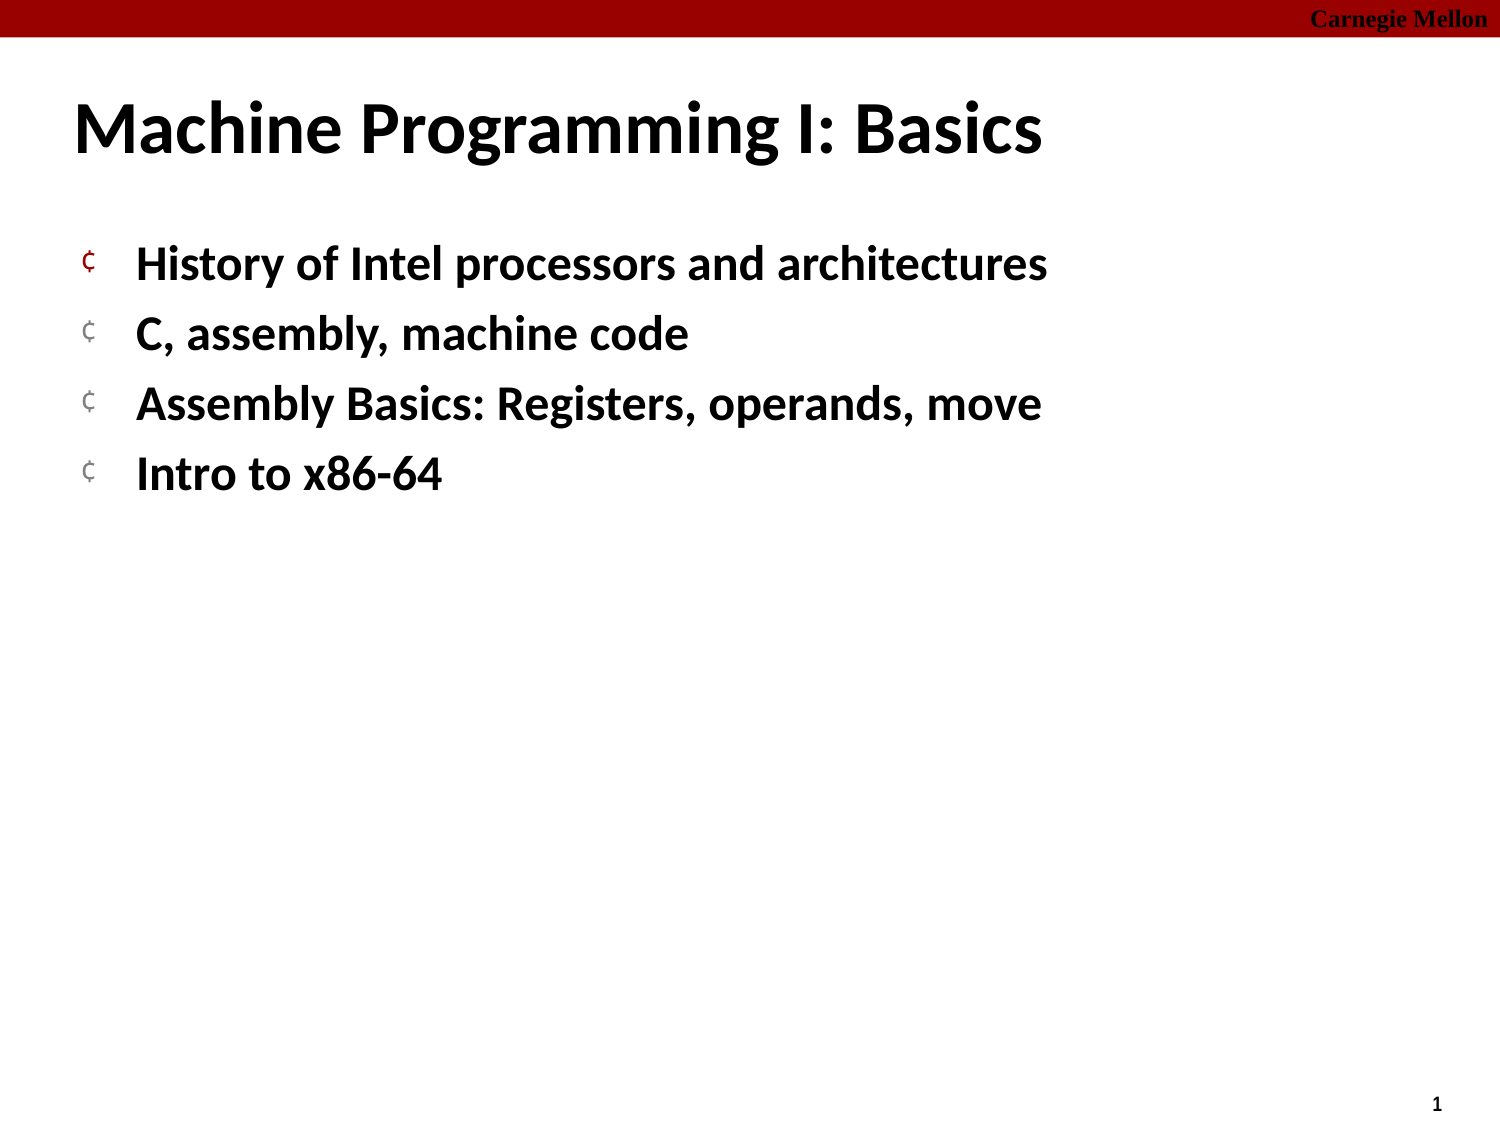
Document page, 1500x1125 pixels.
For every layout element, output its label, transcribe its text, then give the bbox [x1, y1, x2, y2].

list History of Intel processors and architectures C, assembly, machine code Assembly Basics: Registers, operands, move Intro to x86-64 [65, 223, 1361, 1040]
title Machine Programming I: Basics [58, 71, 1304, 197]
